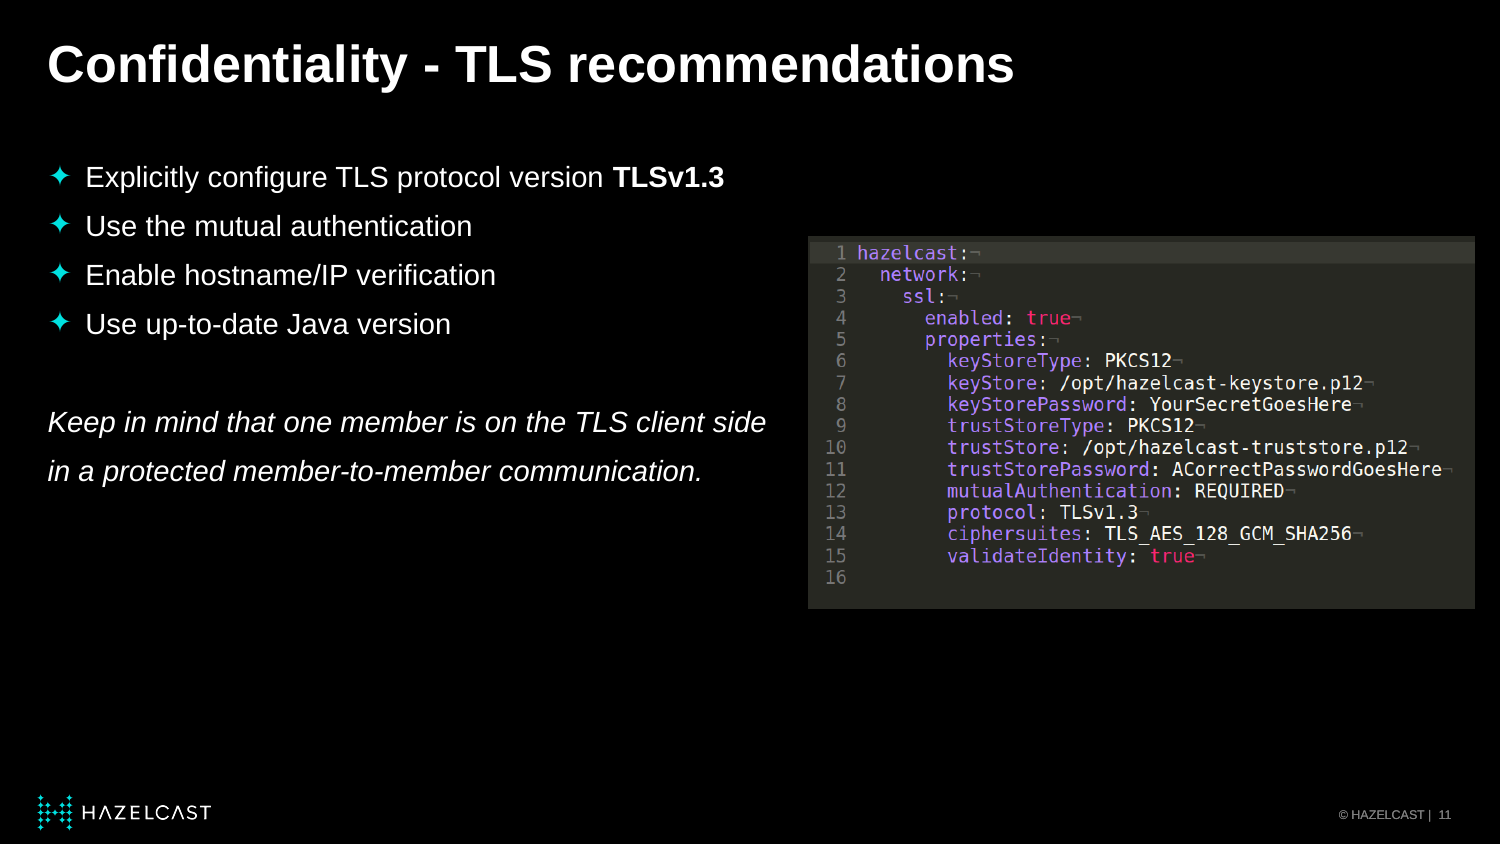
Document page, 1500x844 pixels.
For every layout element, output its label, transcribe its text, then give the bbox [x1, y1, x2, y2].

list Explicitly configure TLS protocol version TLSv1.3 Use the mutual authentication Enable hostname/IP verification Use up-to-date Java version Keep in mind that one member is on the TLS client side in a protected member-to-member communication. [37, 138, 784, 794]
picture [808, 236, 1475, 609]
title Confidentiality - TLS recommendations [37, 37, 1463, 99]
picture [37, 794, 211, 831]
